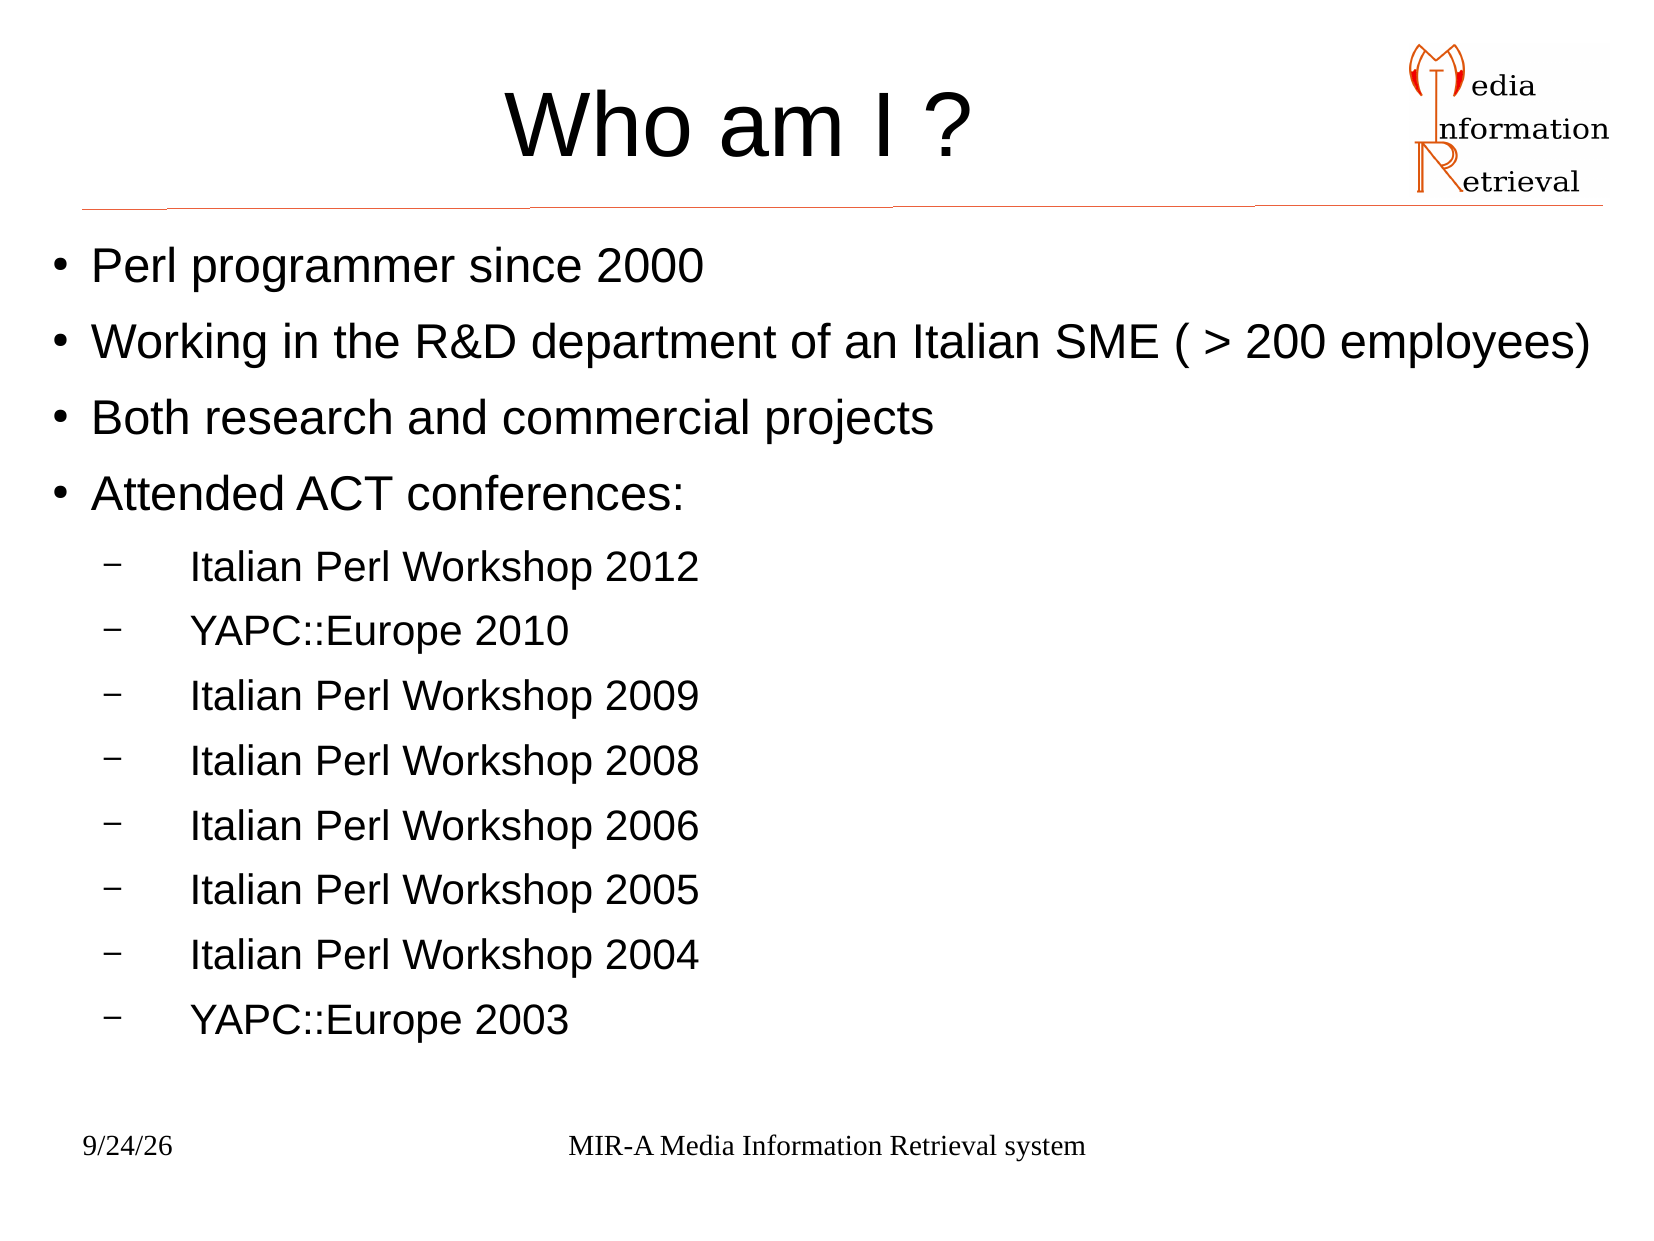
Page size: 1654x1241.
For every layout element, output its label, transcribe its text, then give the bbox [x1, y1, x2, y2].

list Perl programmer since 2000 Working in the R&D department of an Italian SME ( > 200 employees) Both research and commercial projects Attended ACT conferences: Italian Perl Workshop 2012 YAPC::Europe 2010 Italian Perl Workshop 2009 Italian Perl Workshop 2008 Italian Perl Workshop 2006 Italian Perl Workshop 2005 Italian Perl Workshop 2004 YAPC::Europe 2003 [39, 238, 1629, 1091]
title Who am I ? [82, 45, 1397, 204]
picture [1409, 43, 1610, 198]
